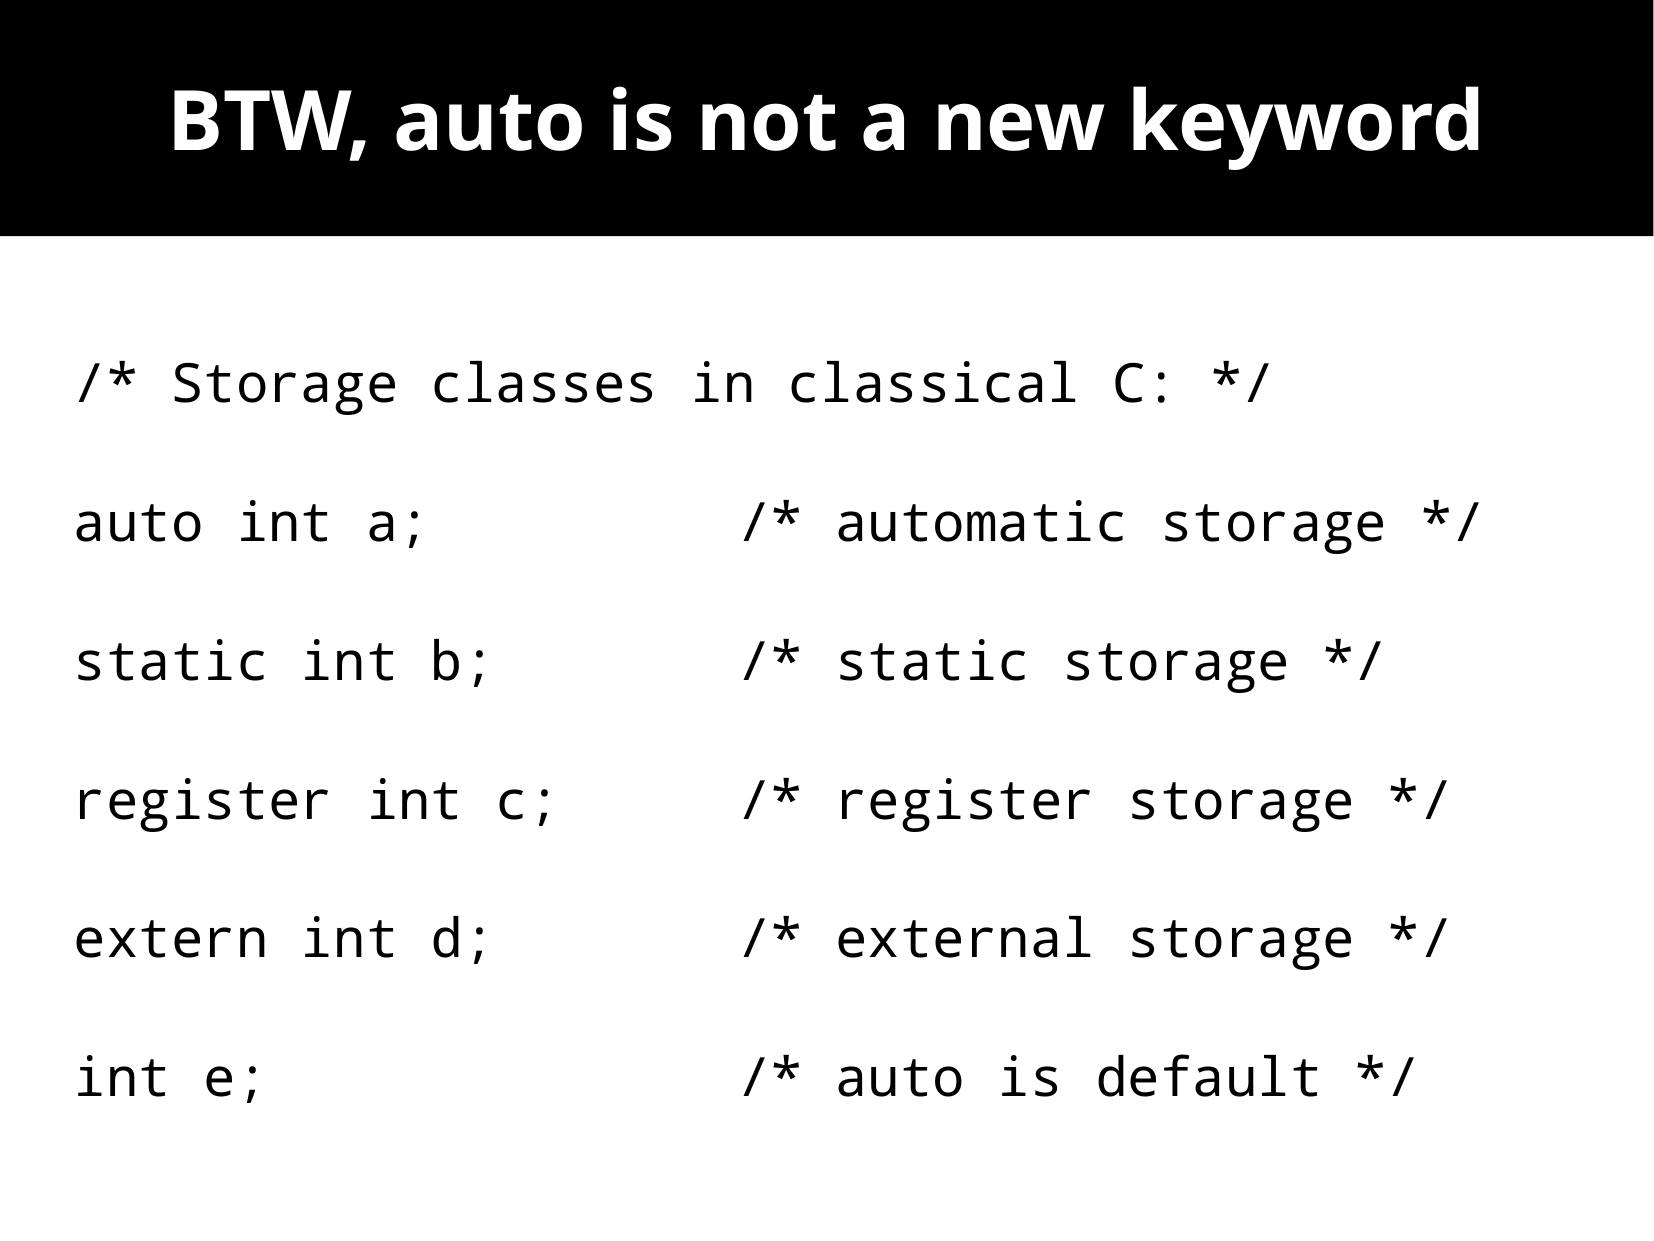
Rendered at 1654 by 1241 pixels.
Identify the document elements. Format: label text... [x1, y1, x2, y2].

subtitle BTW, auto is not a new keyword [0, 0, 1654, 237]
text_box /* Storage classes in classical C: */ auto int a; /* automatic storage */ static int b; /* static storage */ register int c; /* register storage */ extern int d; /* external storage */ int e; /* auto is default */ [59, 275, 1619, 1193]
